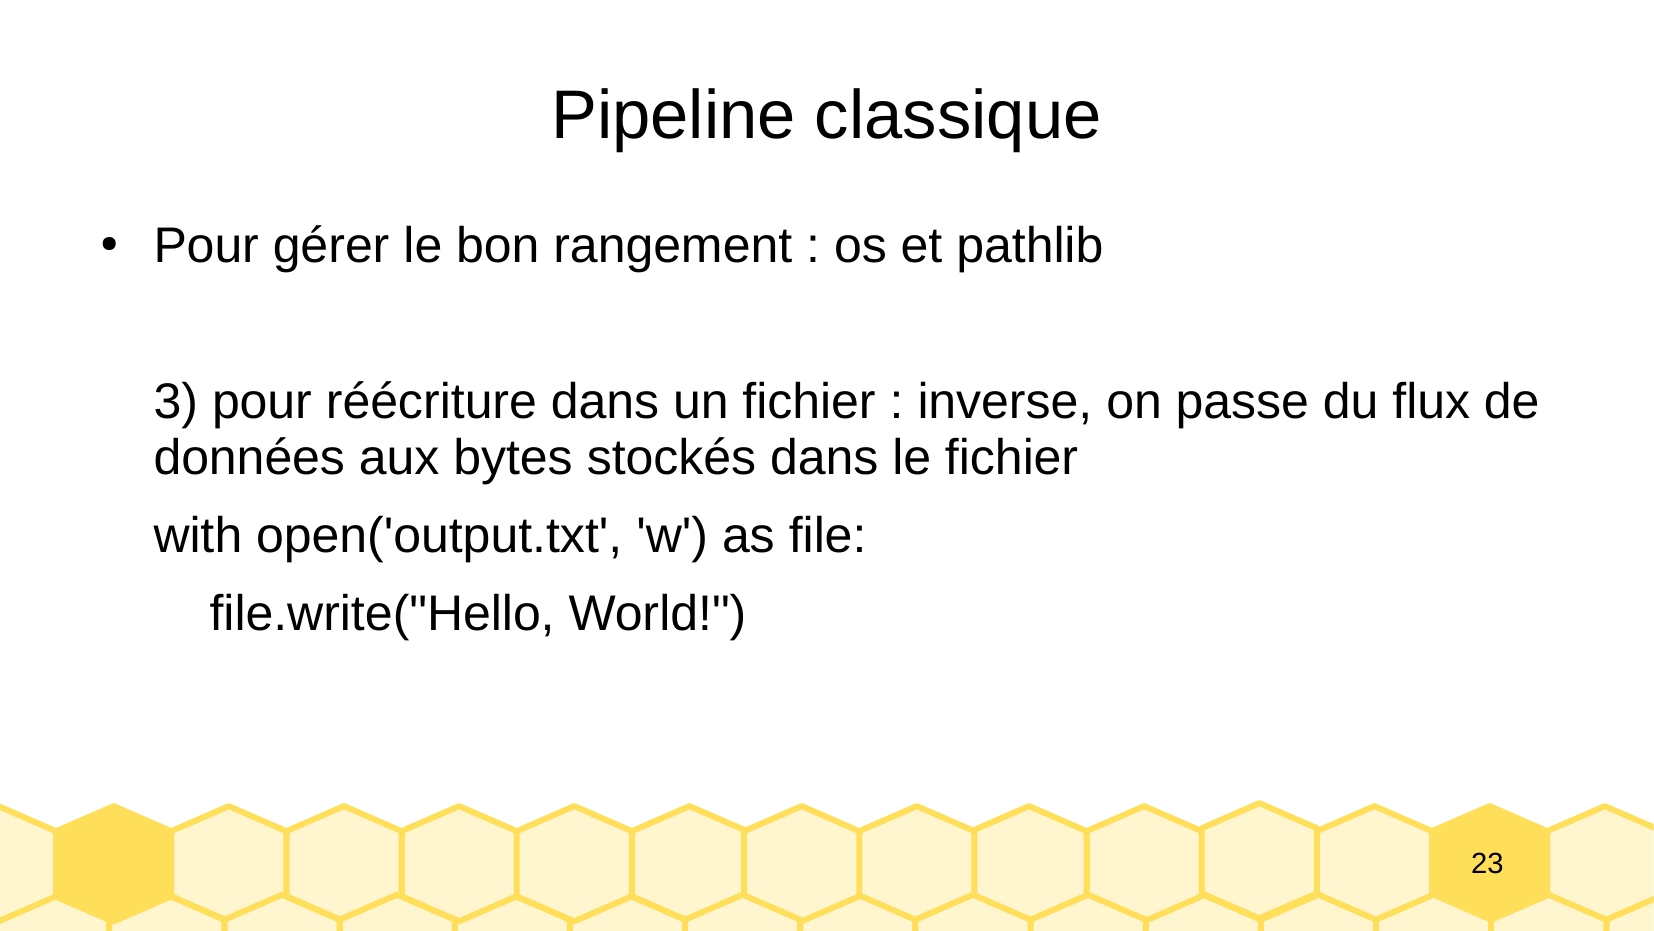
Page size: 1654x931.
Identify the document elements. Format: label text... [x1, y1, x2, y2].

title Pipeline classique [82, 37, 1571, 193]
list Pour gérer le bon rangement : os et pathlib 3) pour réécriture dans un fichier : inverse, on passe du flux de données aux bytes stockés dans le fichier with open('output.txt', 'w') as file: file.write("Hello, World!") [82, 217, 1571, 758]
